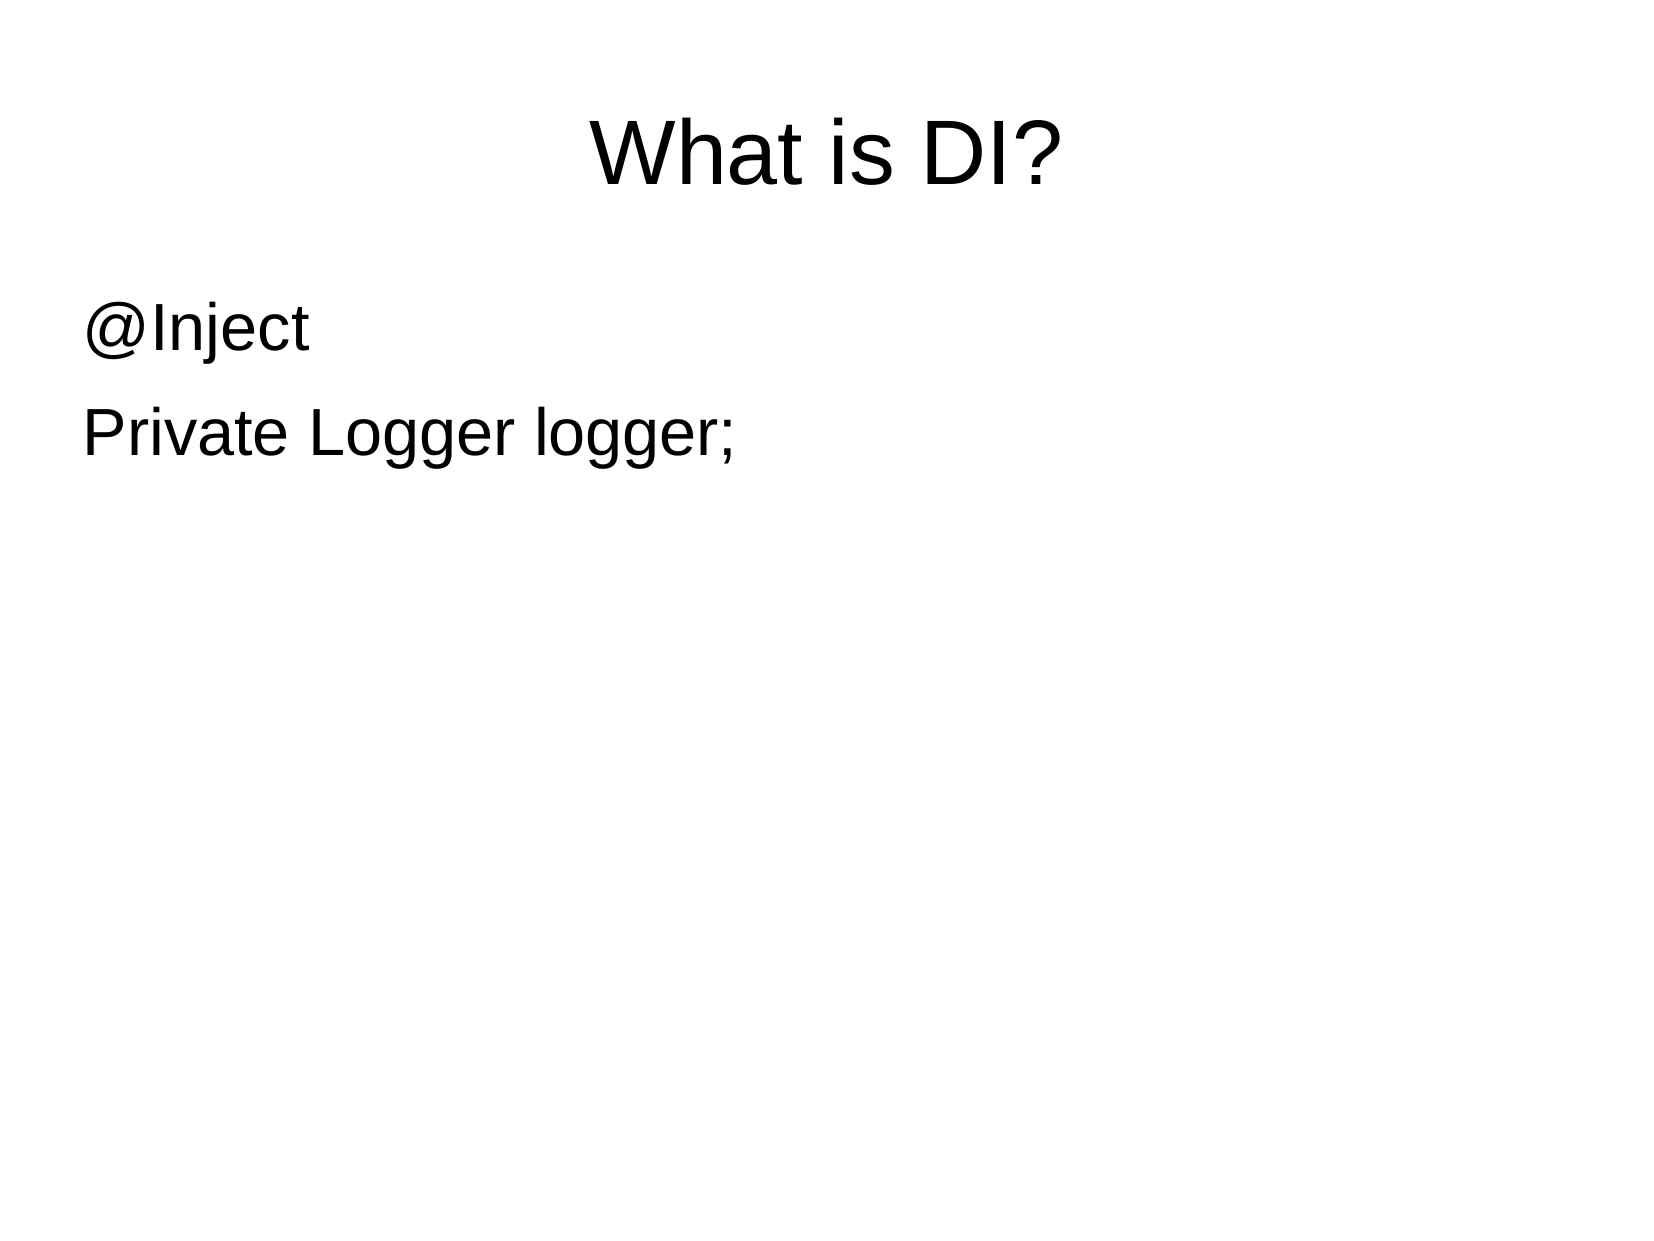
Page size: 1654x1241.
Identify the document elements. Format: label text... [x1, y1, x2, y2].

title What is DI? [82, 49, 1571, 257]
list @Inject Private Logger logger; [82, 290, 1538, 1010]
